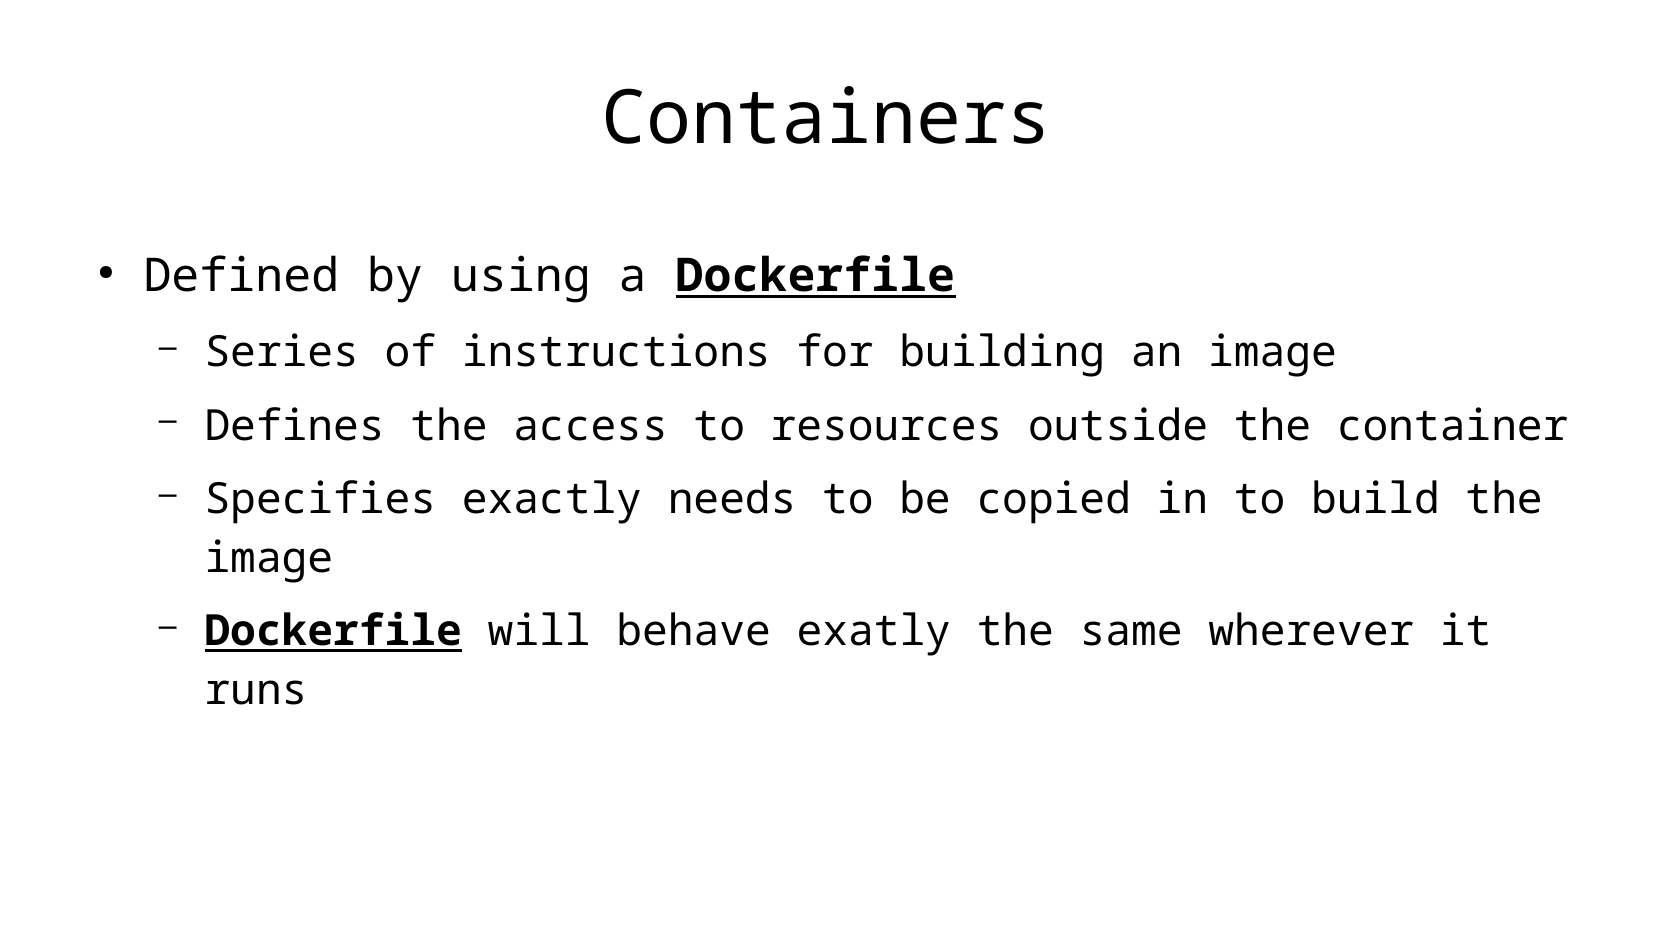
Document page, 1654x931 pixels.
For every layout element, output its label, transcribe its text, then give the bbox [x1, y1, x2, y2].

list Defined by using a Dockerfile Series of instructions for building an image Defines the access to resources outside the container Specifies exactly needs to be copied in to build the image Dockerfile will behave exatly the same wherever it runs [82, 241, 1571, 781]
title Containers [82, 37, 1571, 193]
